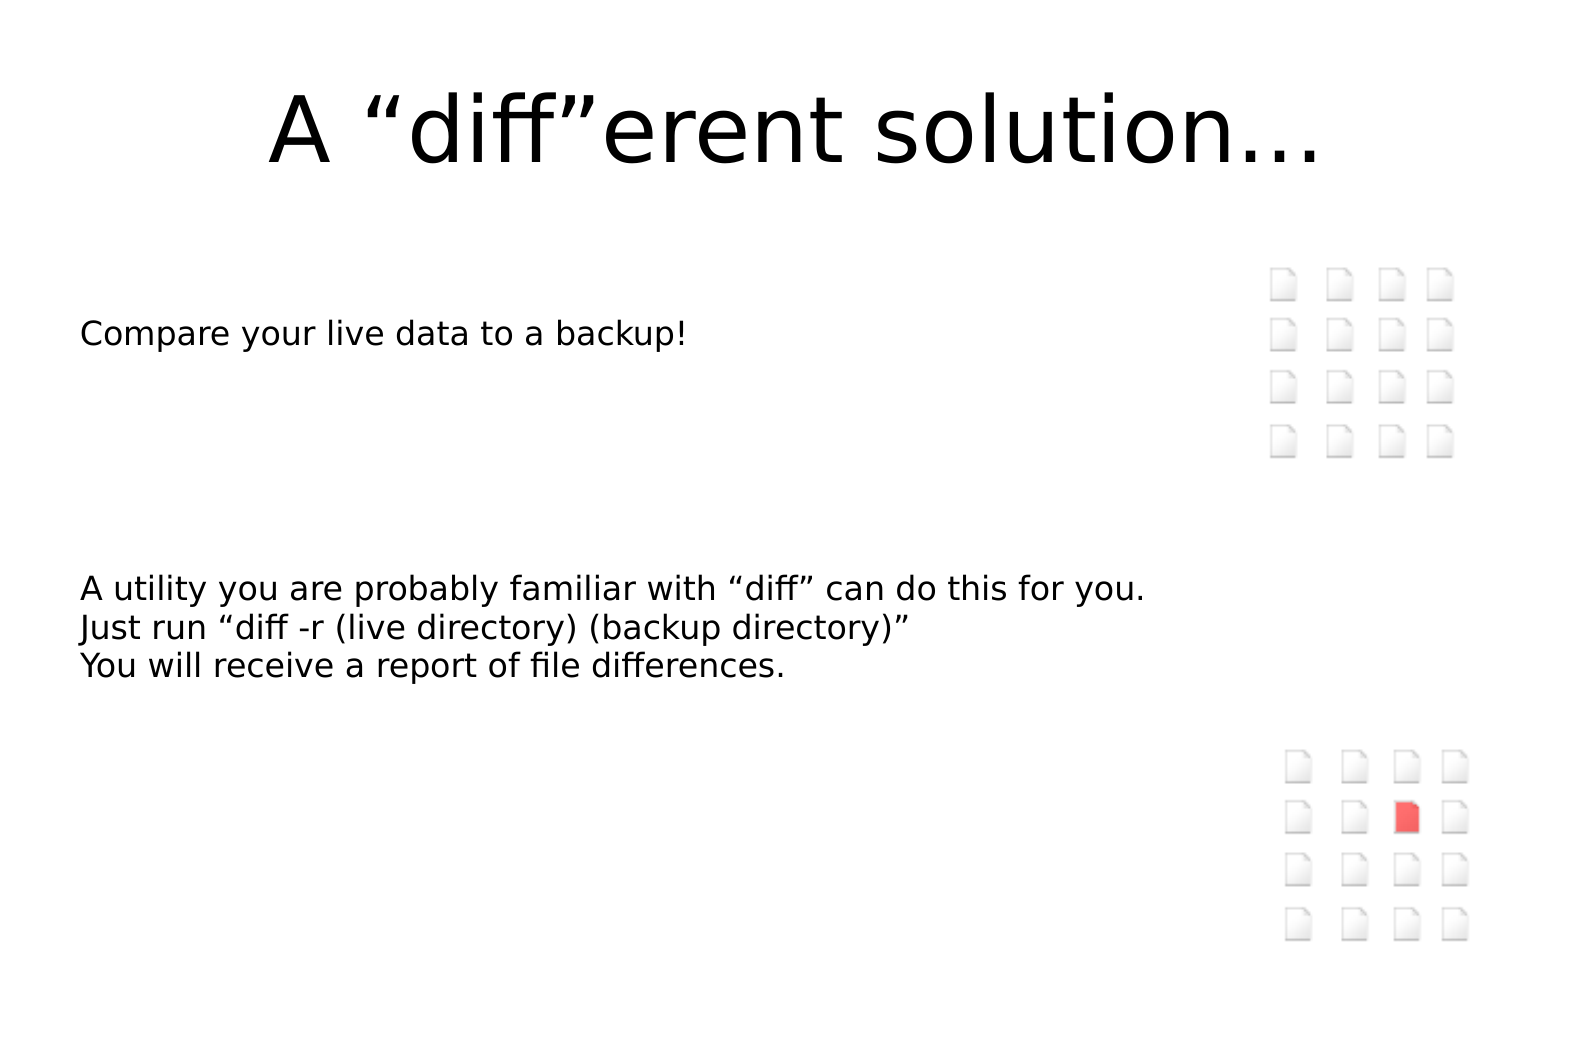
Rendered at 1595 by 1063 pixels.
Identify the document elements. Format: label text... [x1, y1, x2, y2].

picture [1269, 744, 1478, 954]
text_box A utility you are probably familiar with “diff” can do this for you. Just run “diff -r (live directory) (backup directory)” You will receive a report of file differences. [65, 562, 1164, 770]
picture [1254, 262, 1463, 471]
title A “diff”erent solution... [79, 49, 1515, 213]
subtitle Compare your live data to a backup! [79, 256, 1238, 413]
